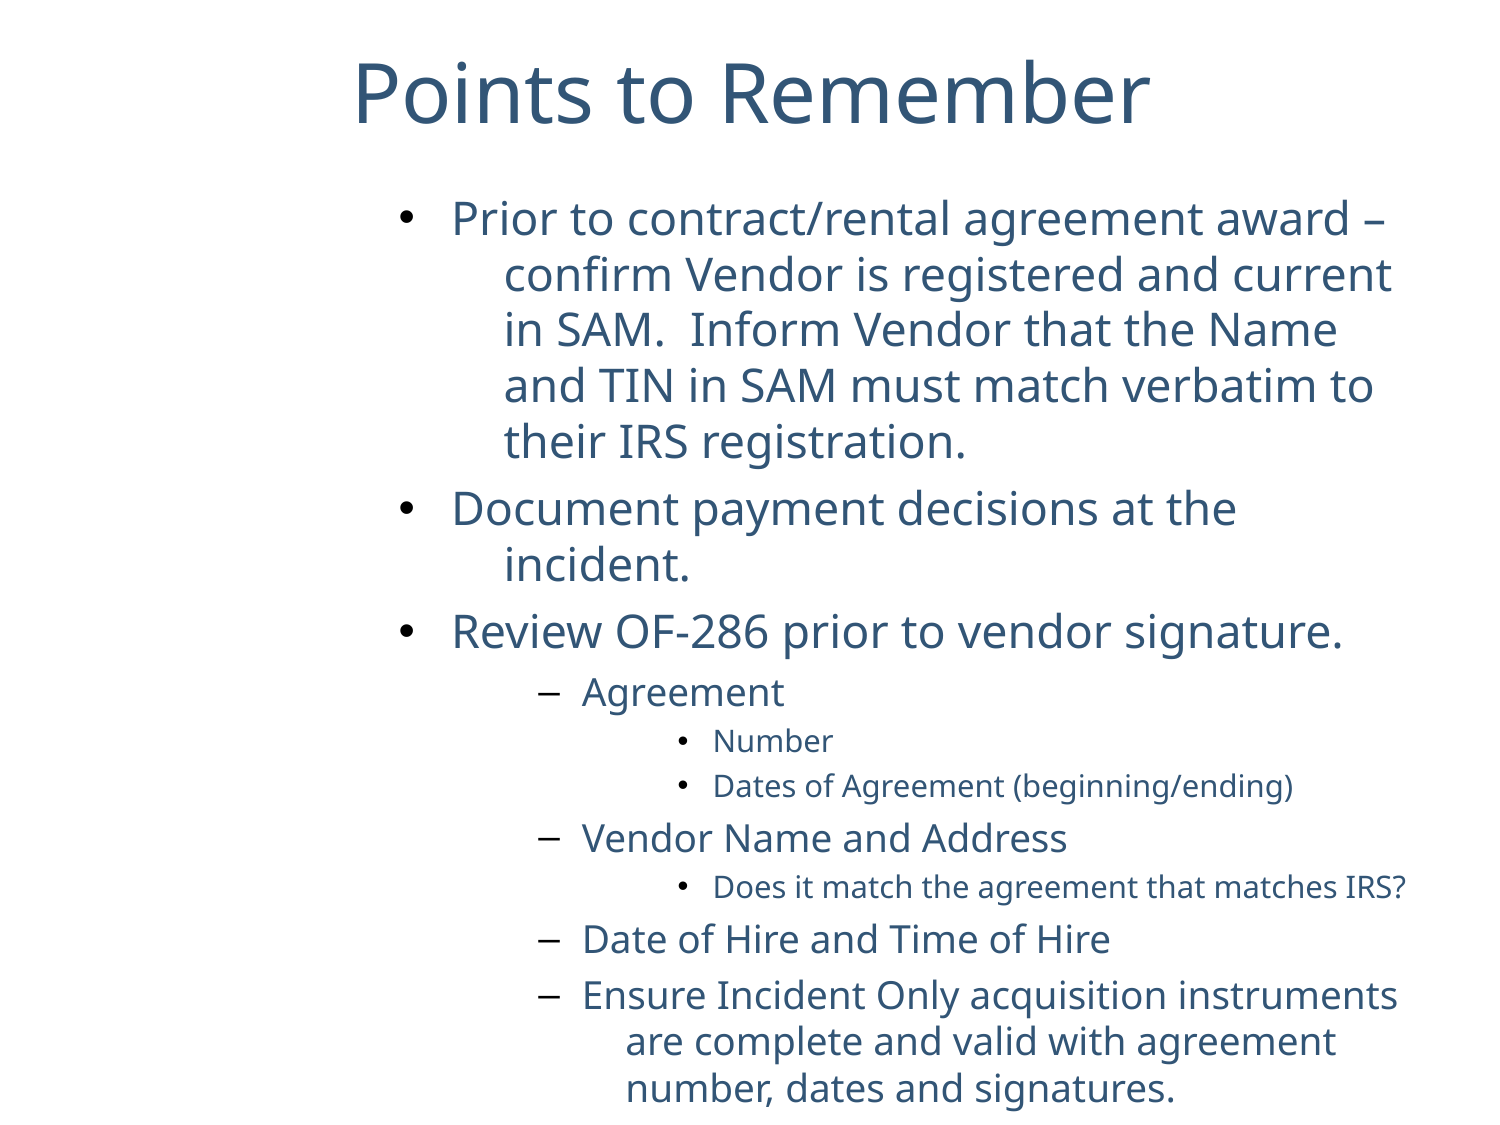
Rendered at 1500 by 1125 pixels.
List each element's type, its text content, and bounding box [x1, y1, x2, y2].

title Points to Remember [336, 30, 1426, 150]
list Prior to contract/rental agreement award – confirm Vendor is registered and current in SAM. Inform Vendor that the Name and TIN in SAM must match verbatim to their IRS registration. Document payment decisions at the incident. Review OF-286 prior to vendor signature. Agreement Number Dates of Agreement (beginning/ending) Vendor Name and Address Does it match the agreement that matches IRS? Date of Hire and Time of Hire Ensure Incident Only acquisition instruments are complete and valid with agreement number, dates and signatures. [383, 181, 1423, 1125]
